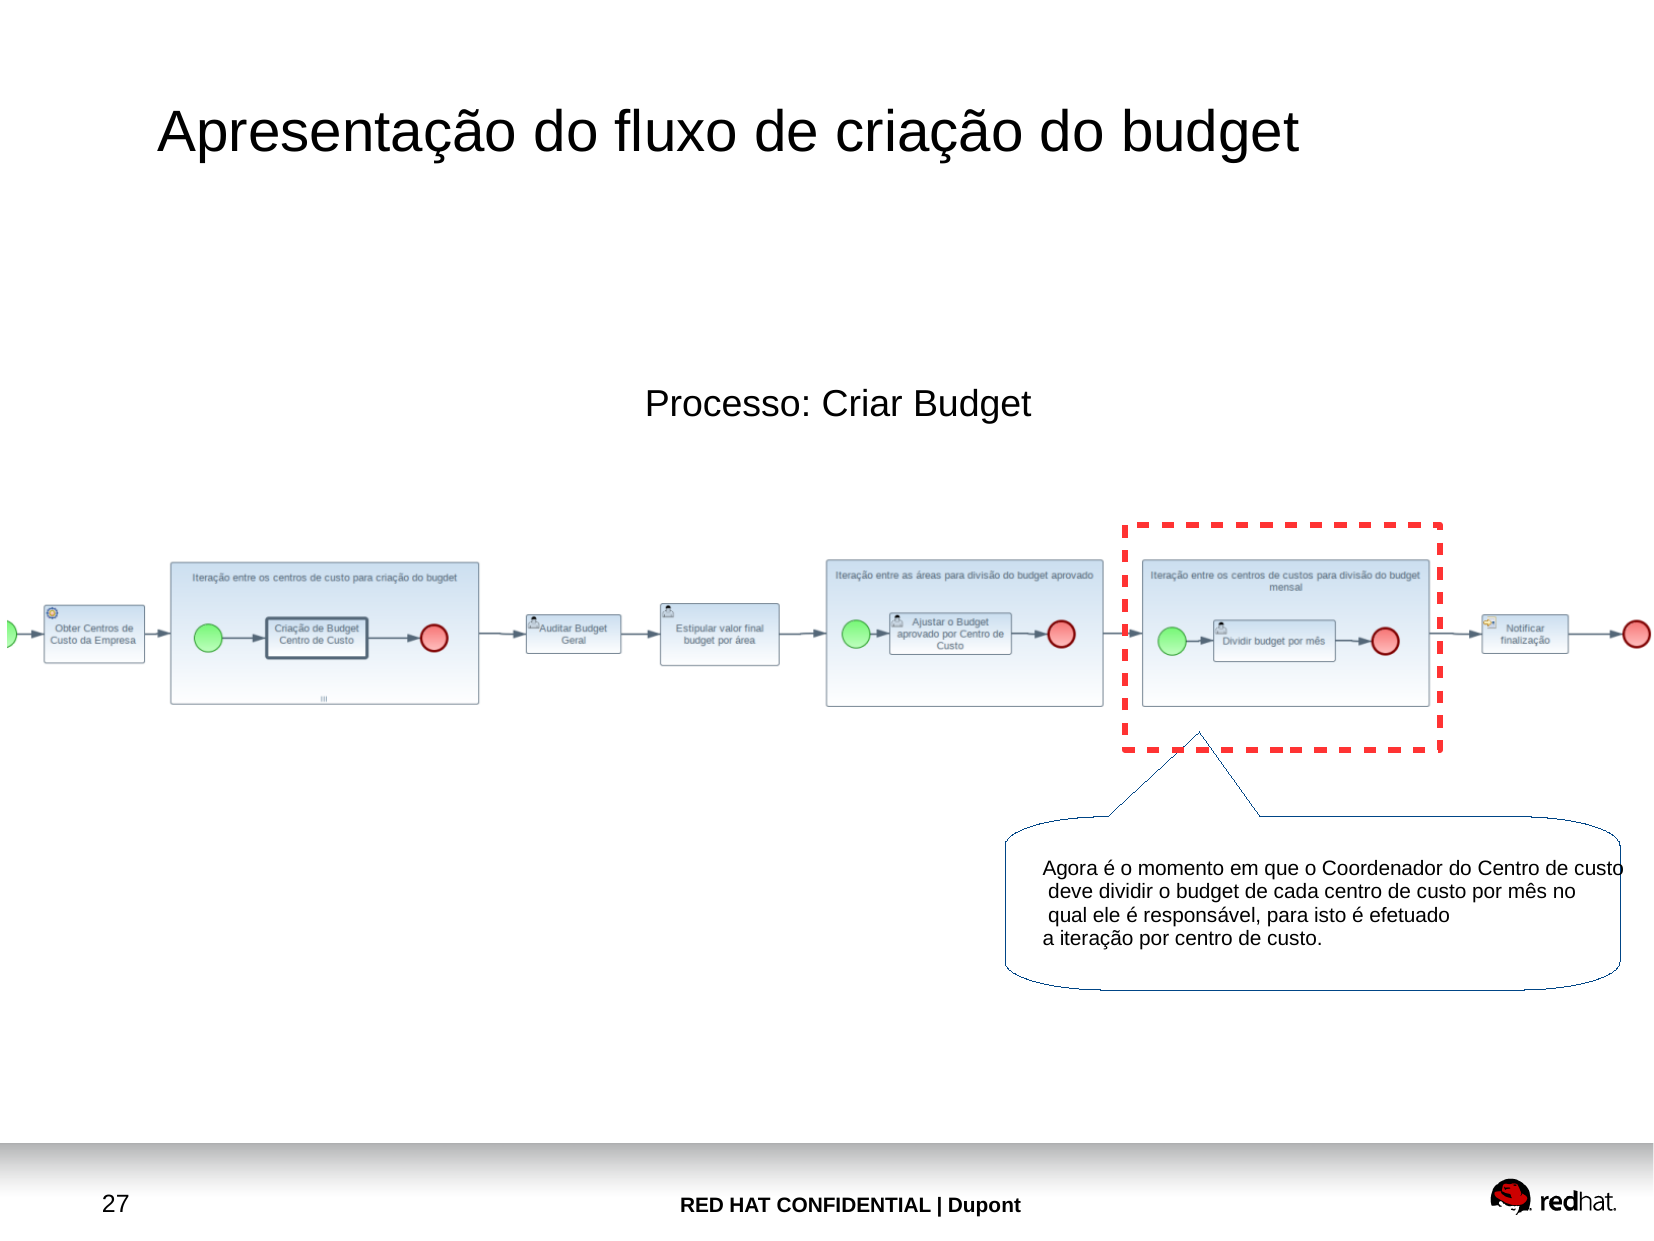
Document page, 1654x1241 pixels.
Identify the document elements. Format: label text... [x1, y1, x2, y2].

text_box Processo: Criar Budget [630, 375, 1058, 432]
picture [0, 1143, 1654, 1241]
text_box Apresentação do fluxo de criação do budget [82, 37, 1571, 226]
text_box Agora é o momento em que o Coordenador do Centro de custo deve dividir o budget de cada centro de custo por mês no qual ele é responsável, para isto é efetuado a iteração por centro de custo. [1005, 731, 1621, 991]
picture [7, 542, 1654, 711]
